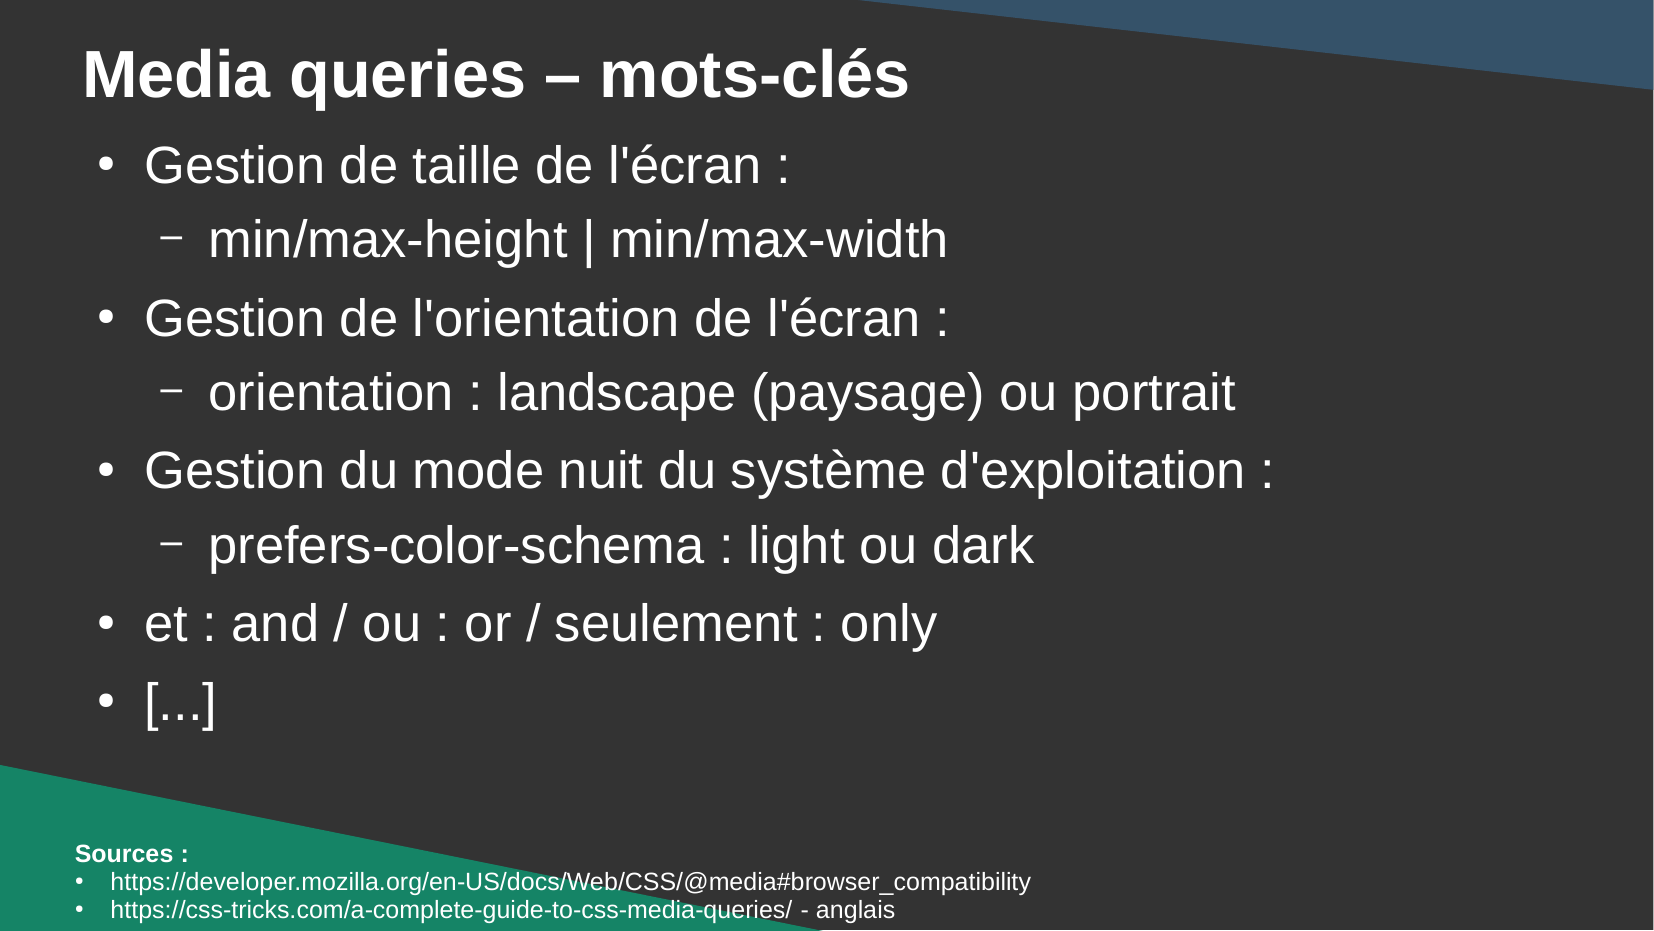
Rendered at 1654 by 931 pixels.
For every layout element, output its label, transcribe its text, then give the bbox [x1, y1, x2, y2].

text_box Sources : https://developer.mozilla.org/en-US/docs/Web/CSS/@media#browser_compatibility https://css-tricks.com/a-complete-guide-to-css-media-queries/ - anglais [60, 832, 1546, 931]
text_box [0, 764, 333, 931]
list Gestion de taille de l'écran : min/max-height | min/max-width Gestion de l'orientation de l'écran : orientation : landscape (paysage) ou portrait Gestion du mode nuit du système d'exploitation : prefers-color-schema : light ou dark et : and / ou : or / seulement : only [...] [80, 135, 1605, 733]
text_box [858, 0, 1654, 90]
title Media queries – mots-clés [82, 37, 1571, 122]
